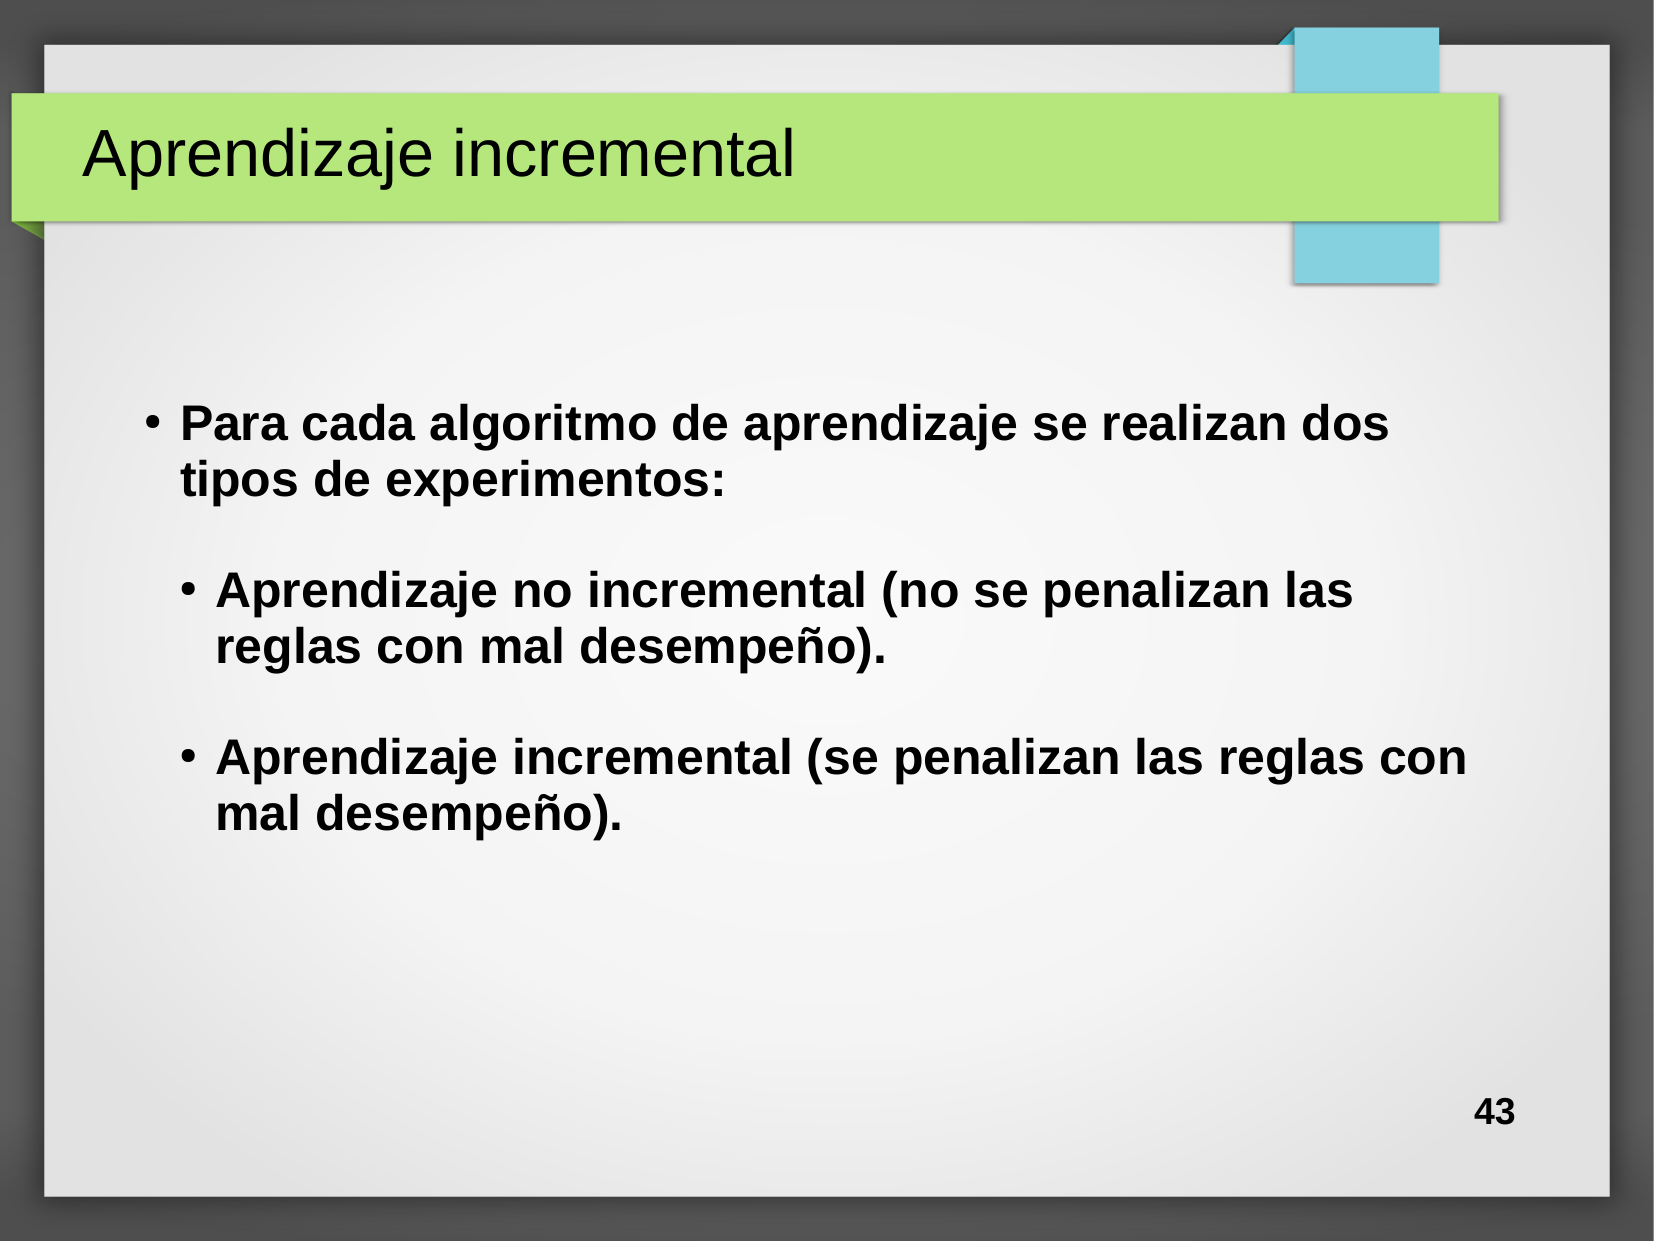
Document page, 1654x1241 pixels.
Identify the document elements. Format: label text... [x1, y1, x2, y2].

title Aprendizaje incremental [82, 79, 1501, 229]
picture [0, 0, 1654, 1241]
text_box <number> [1459, 1083, 1654, 1154]
text_box Para cada algoritmo de aprendizaje se realizan dos tipos de experimentos: Aprendizaje no incremental (no se penalizan las reglas con mal desempeño). Aprendizaje incremental (se penalizan las reglas con mal desempeño). [129, 387, 1525, 853]
